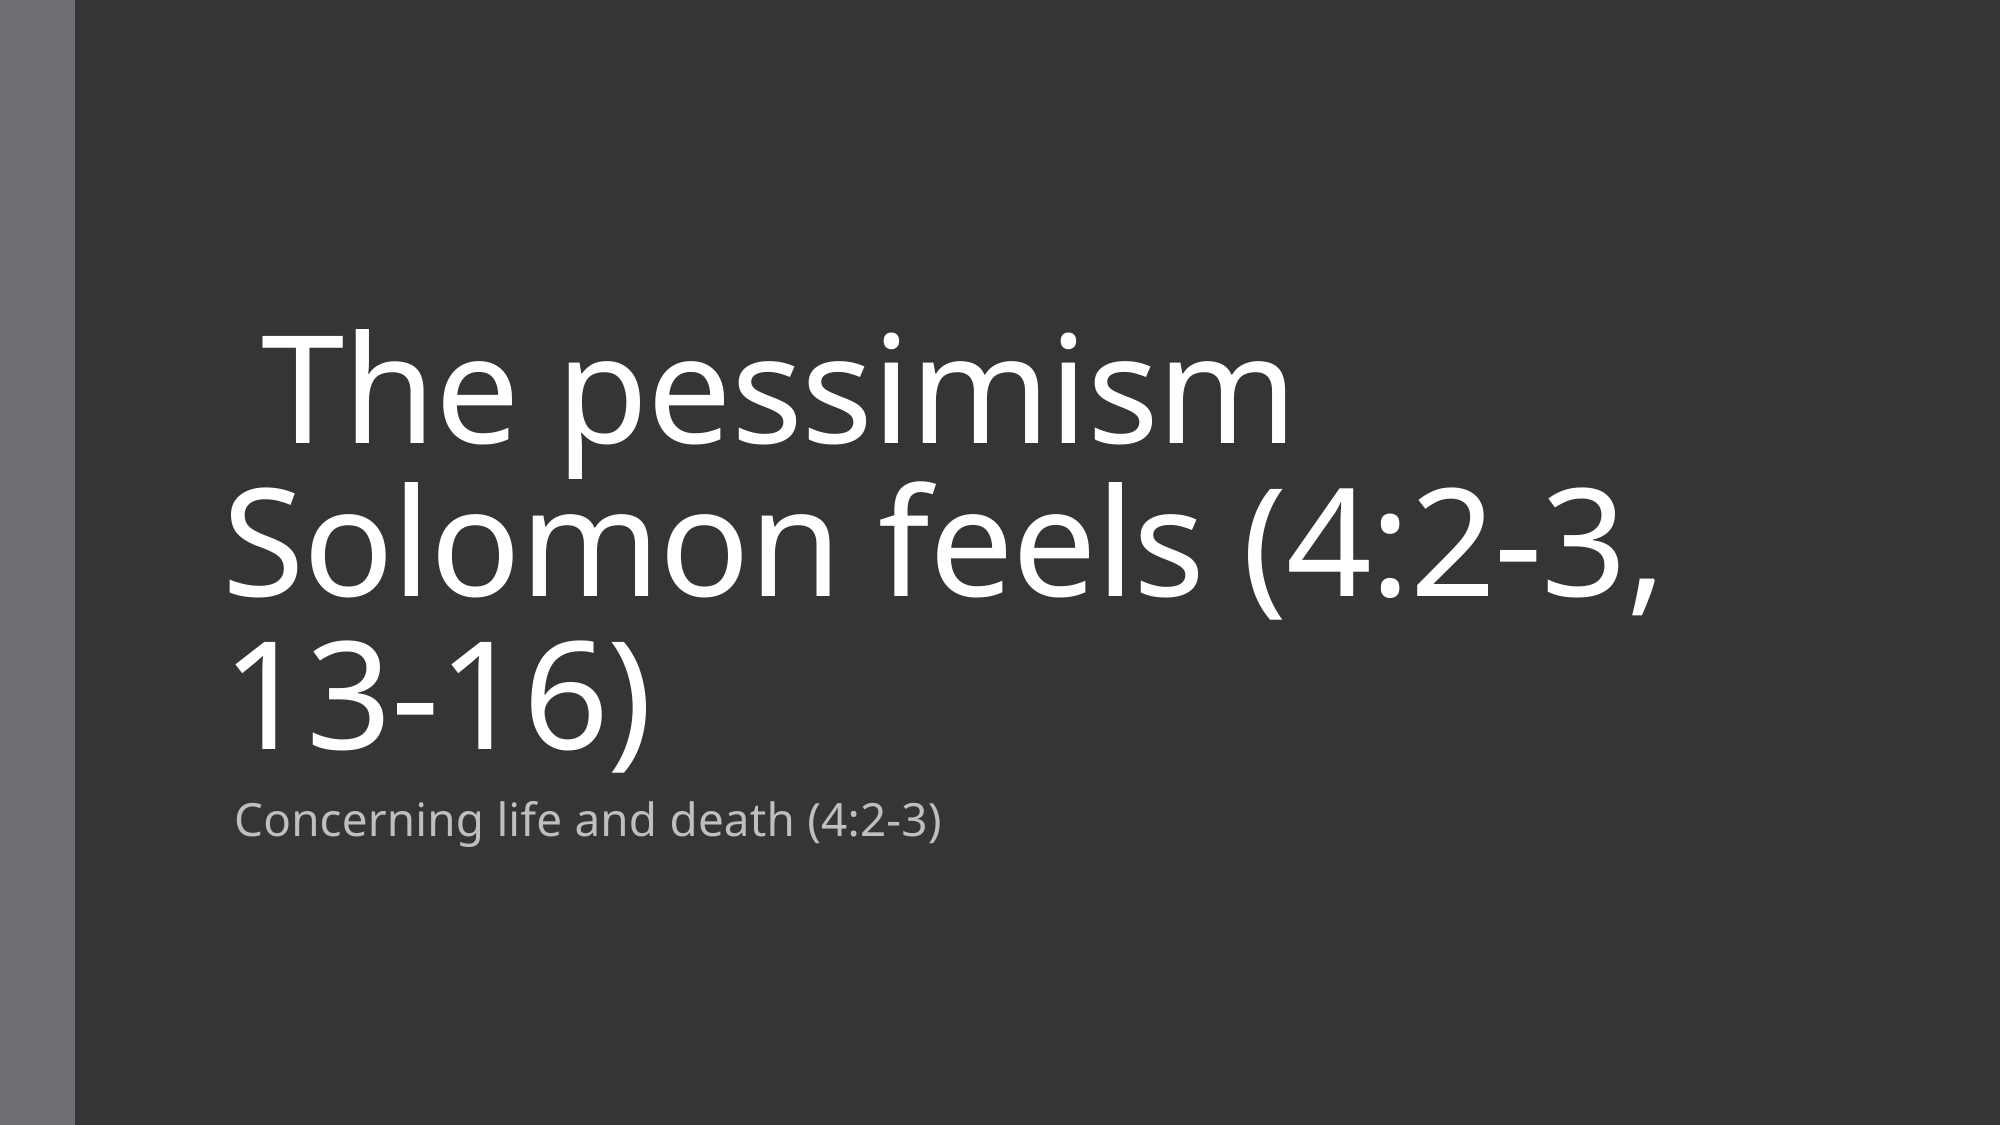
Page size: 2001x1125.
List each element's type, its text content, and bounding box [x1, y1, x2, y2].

subtitle Concerning life and death (4:2-3) [206, 787, 1752, 1066]
title The pessimism Solomon feels (4:2-3, 13-16) [206, 124, 1752, 787]
